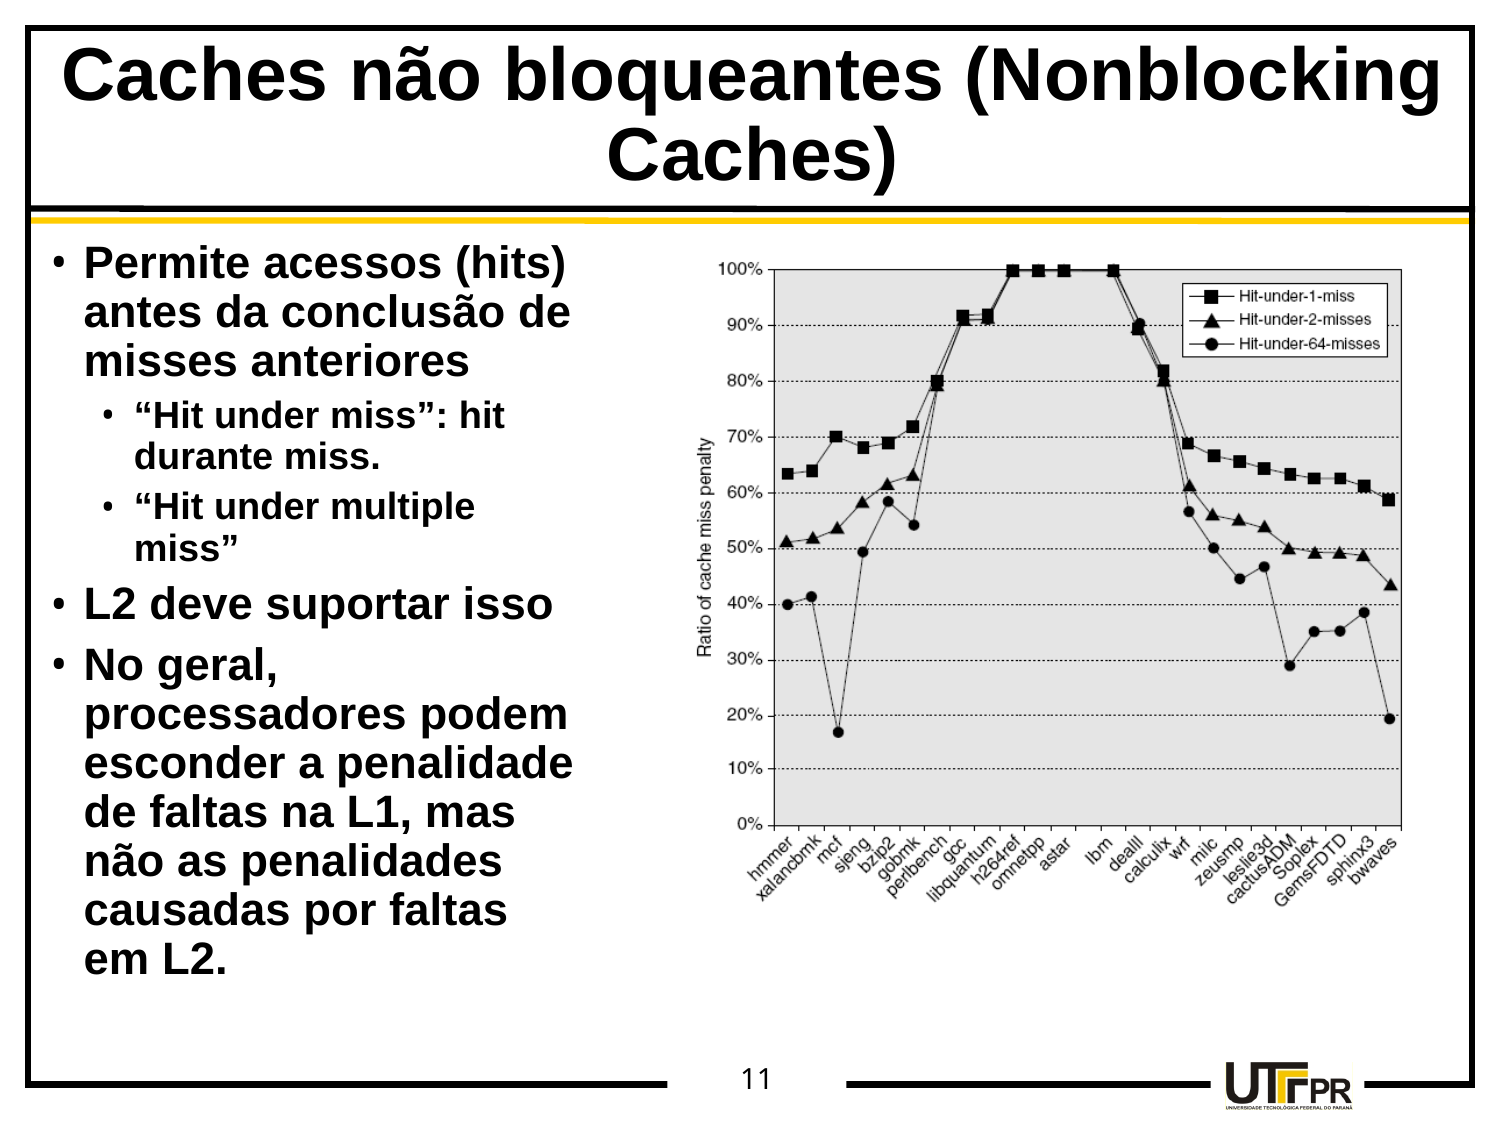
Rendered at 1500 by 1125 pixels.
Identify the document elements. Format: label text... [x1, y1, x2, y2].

title Caches não bloqueantes (Nonblocking Caches) [29, 32, 1477, 205]
picture [1225, 1062, 1353, 1110]
list Permite acessos (hits) antes da conclusão de misses anteriores “Hit under miss”: hit durante miss. “Hit under multiple miss” L2 deve suportar isso No geral, processadores podem esconder a penalidade de faltas na L1, mas não as penalidades causadas por faltas em L2. [35, 231, 591, 1071]
picture [654, 247, 1423, 916]
